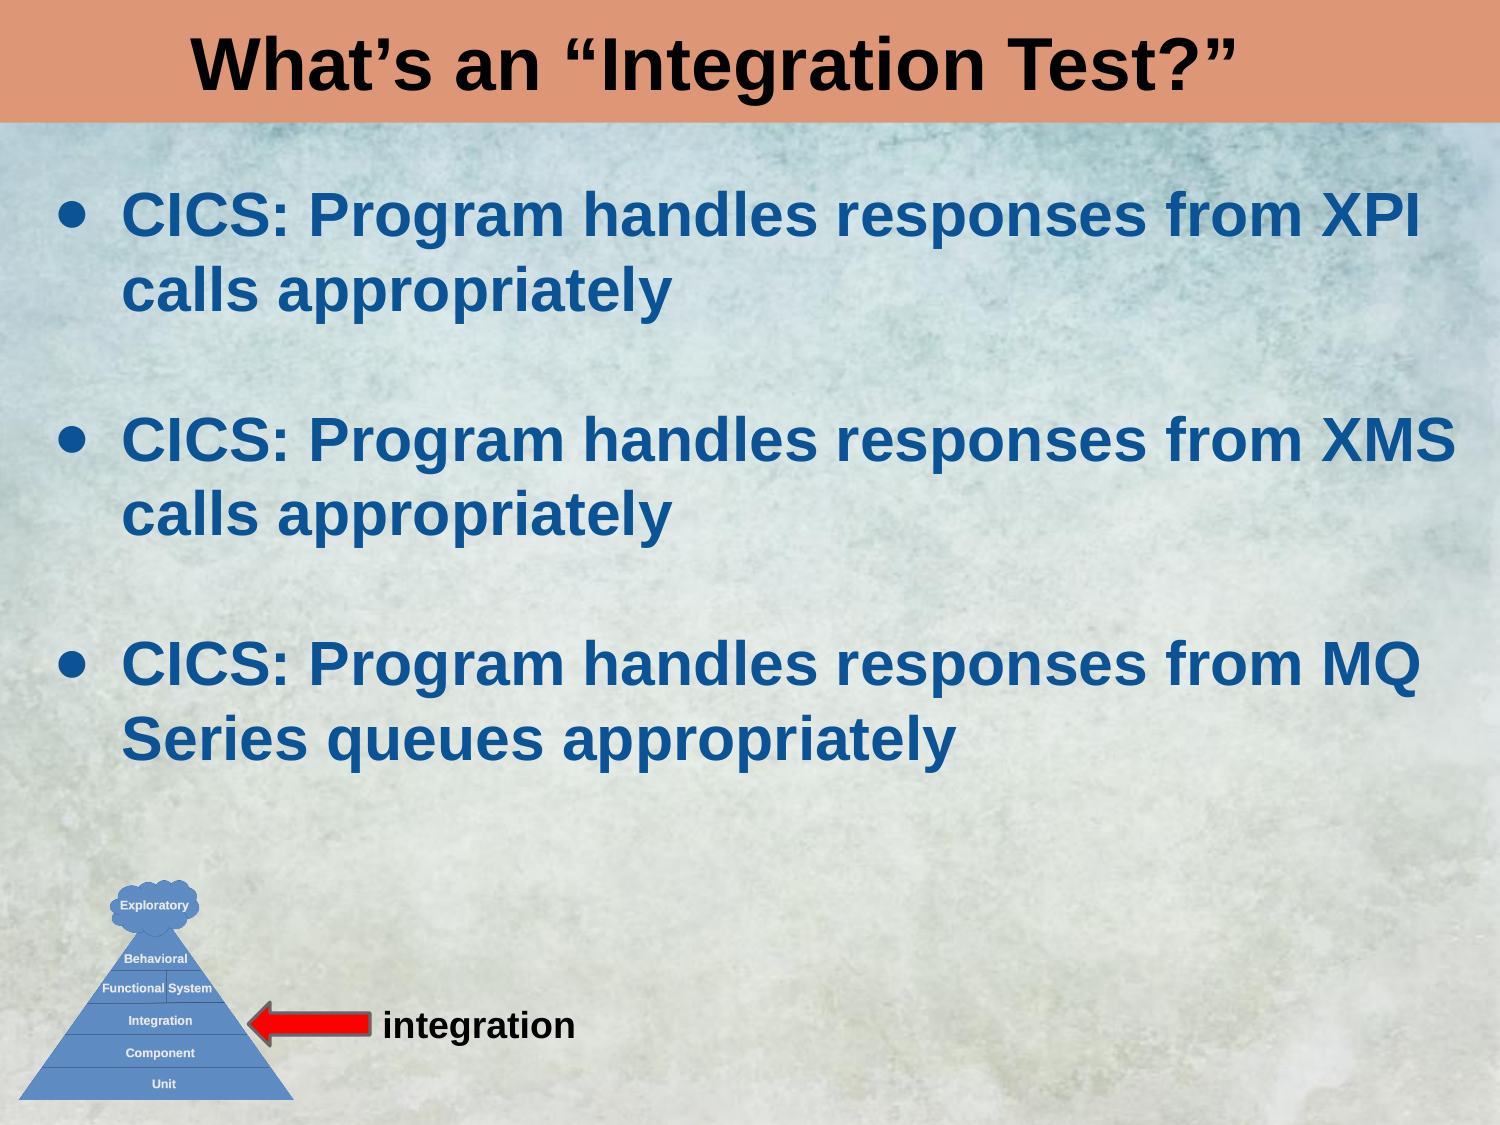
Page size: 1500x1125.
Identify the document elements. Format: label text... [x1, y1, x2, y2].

picture [0, 123, 1500, 1125]
text_box [248, 1002, 367, 1046]
text_box integration [367, 985, 607, 1053]
subtitle CICS: Program handles responses from XPI calls appropriately CICS: Program handles responses from XMS calls appropriately CICS: Program handles responses from MQ Series queues appropriately [31, 158, 1482, 896]
text_box What’s an “Integration Test?” [0, 0, 1500, 123]
